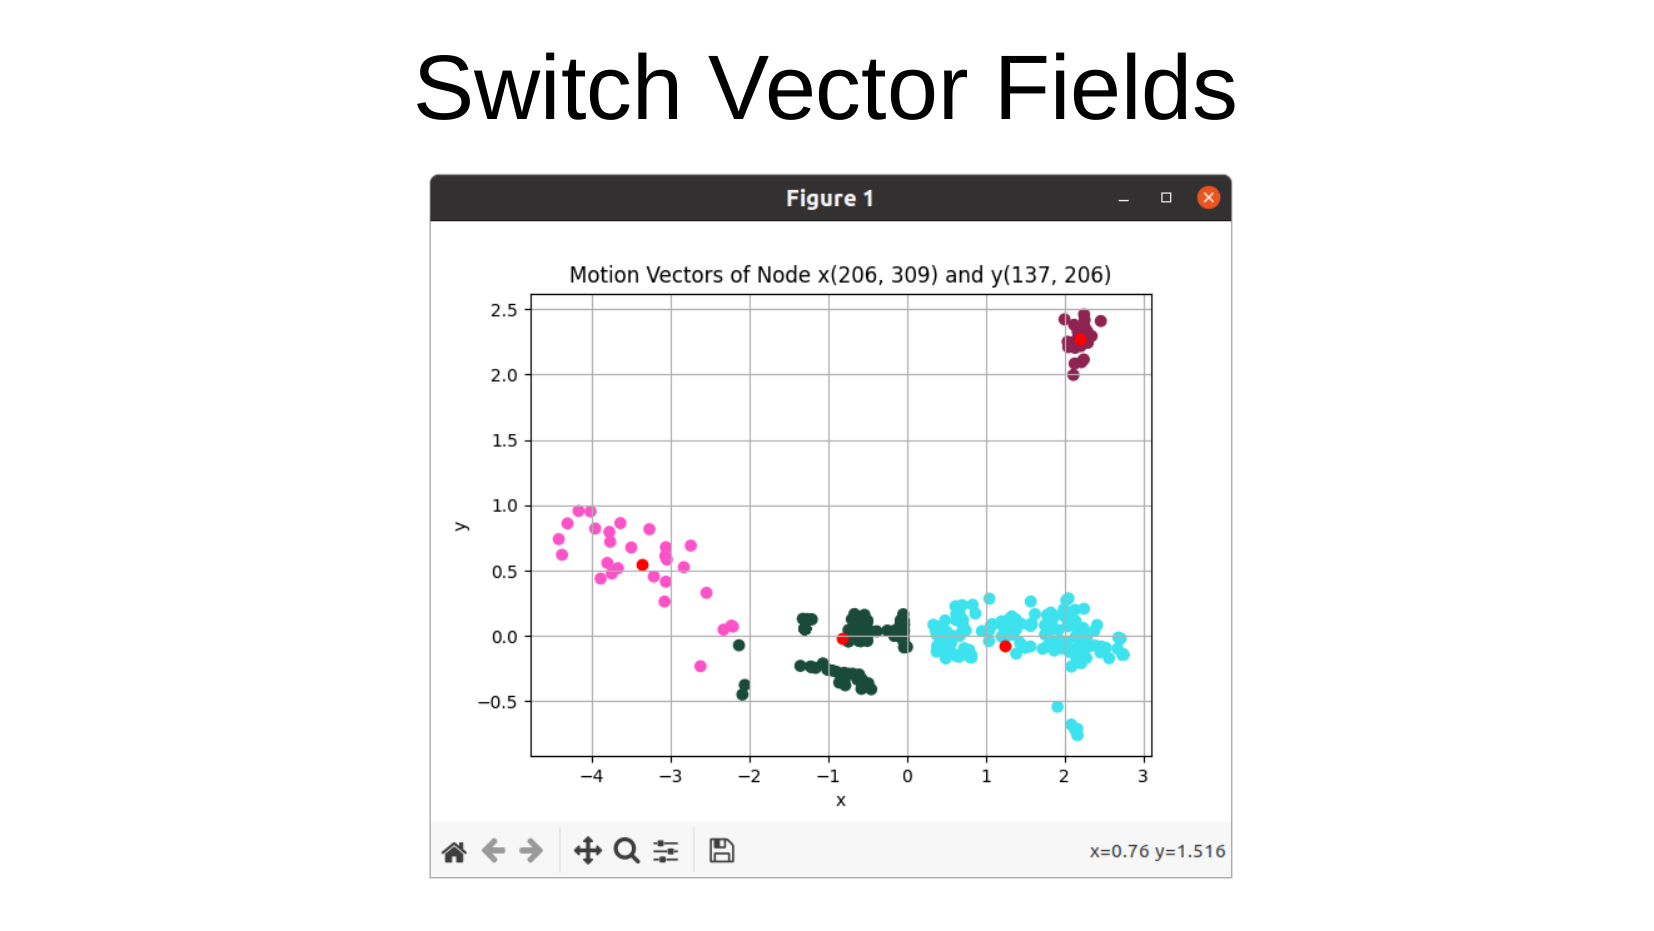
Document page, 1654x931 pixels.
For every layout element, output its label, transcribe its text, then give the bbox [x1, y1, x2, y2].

picture [418, 165, 1244, 890]
title Switch Vector Fields [82, 10, 1571, 166]
